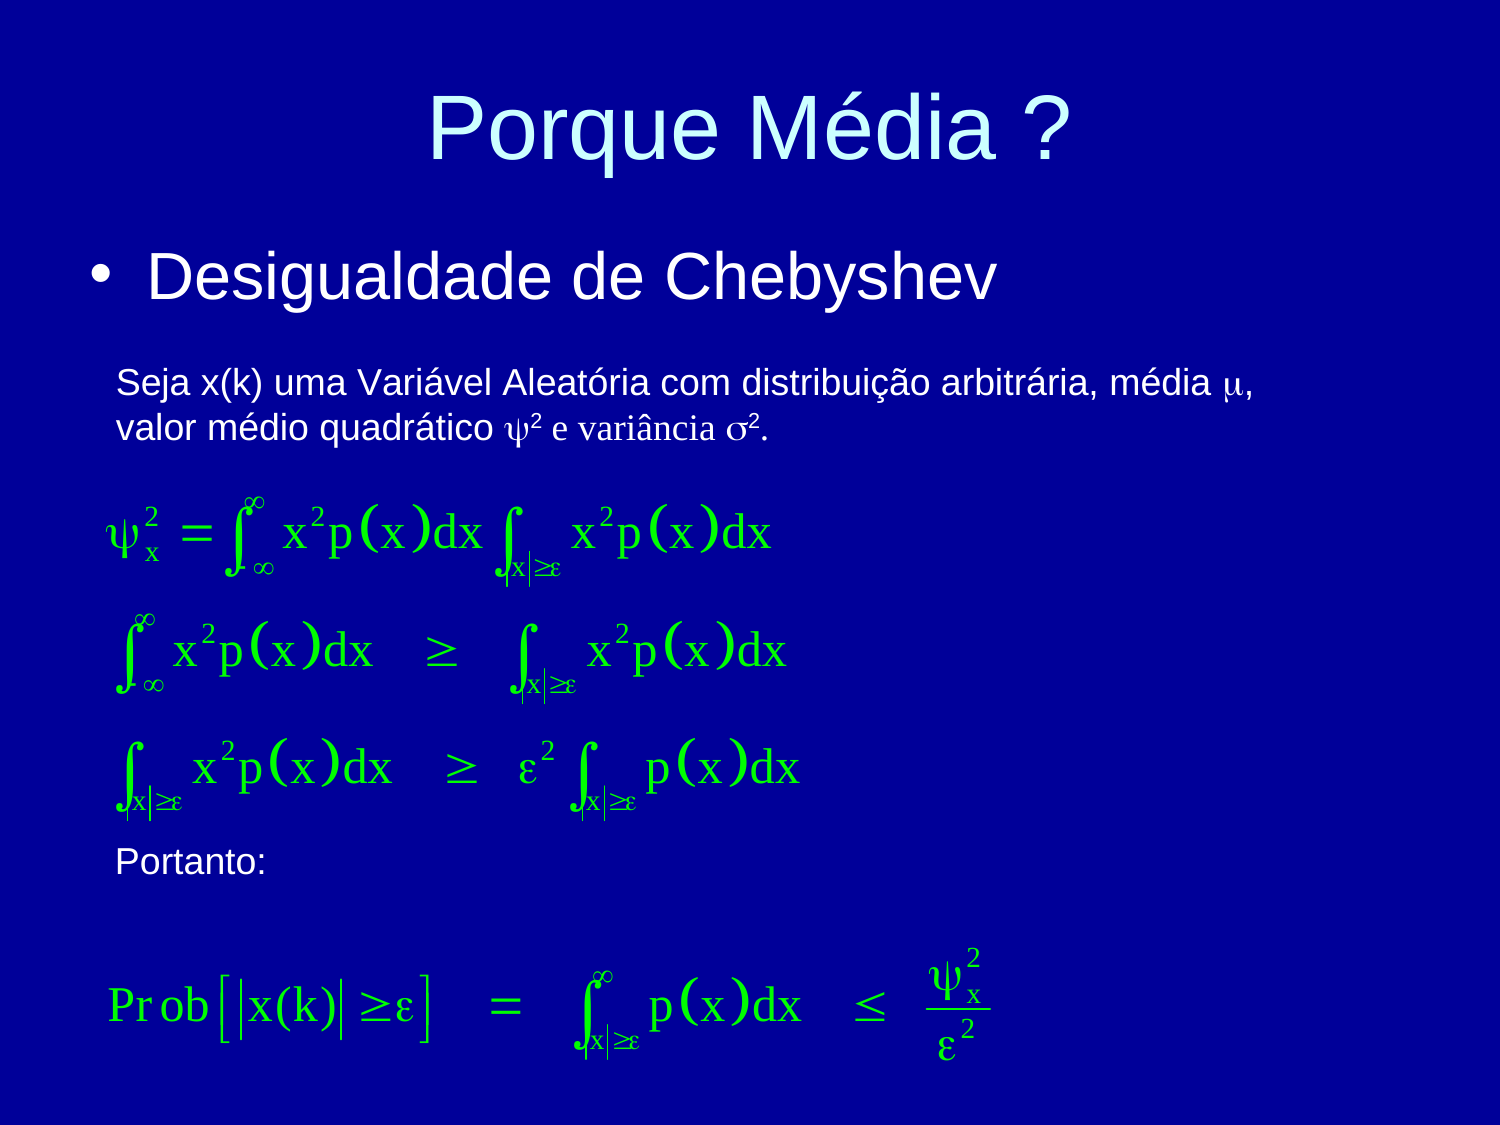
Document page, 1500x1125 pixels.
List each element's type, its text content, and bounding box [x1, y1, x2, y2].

list Desigualdade de Chebyshev [75, 224, 1426, 338]
chart [99, 934, 1000, 1072]
text_box Seja x(k) uma Variável Aleatória com distribuição arbitrária, média , valor médio quadrático 2 e variância 2. [101, 349, 1280, 501]
chart [99, 477, 849, 830]
text_box Portanto: [100, 829, 282, 935]
title Porque Média ? [75, 45, 1426, 201]
